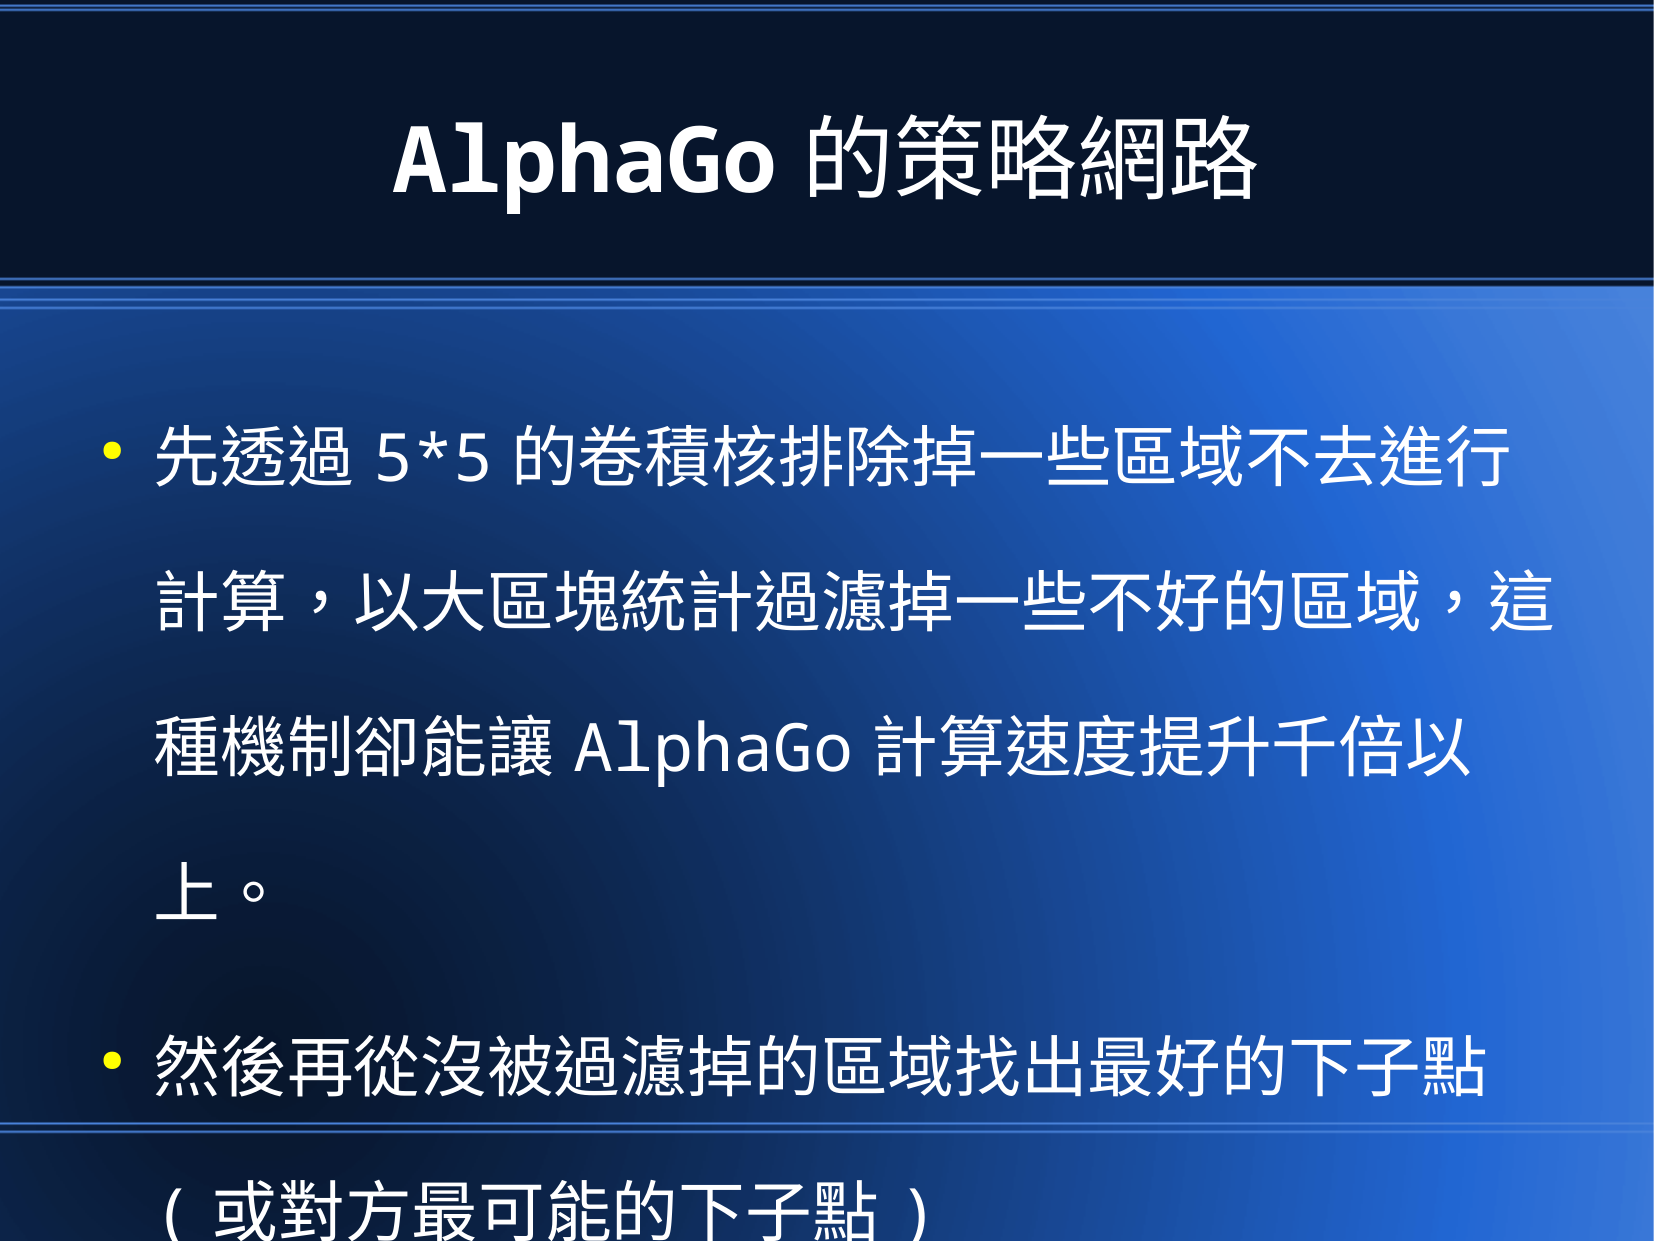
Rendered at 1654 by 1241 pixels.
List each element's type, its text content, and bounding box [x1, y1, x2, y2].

list 先透過5*5的卷積核排除掉一些區域不去進行計算，以大區塊統計過濾掉一些不好的區域，這種機制卻能讓AlphaGo計算速度提升千倍以上。 然後再從沒被過濾掉的區域找出最好的下子點(或對方最可能的下子點) [82, 355, 1571, 1241]
title AlphaGo的策略網路 [82, 49, 1571, 257]
picture [0, 0, 1654, 1241]
